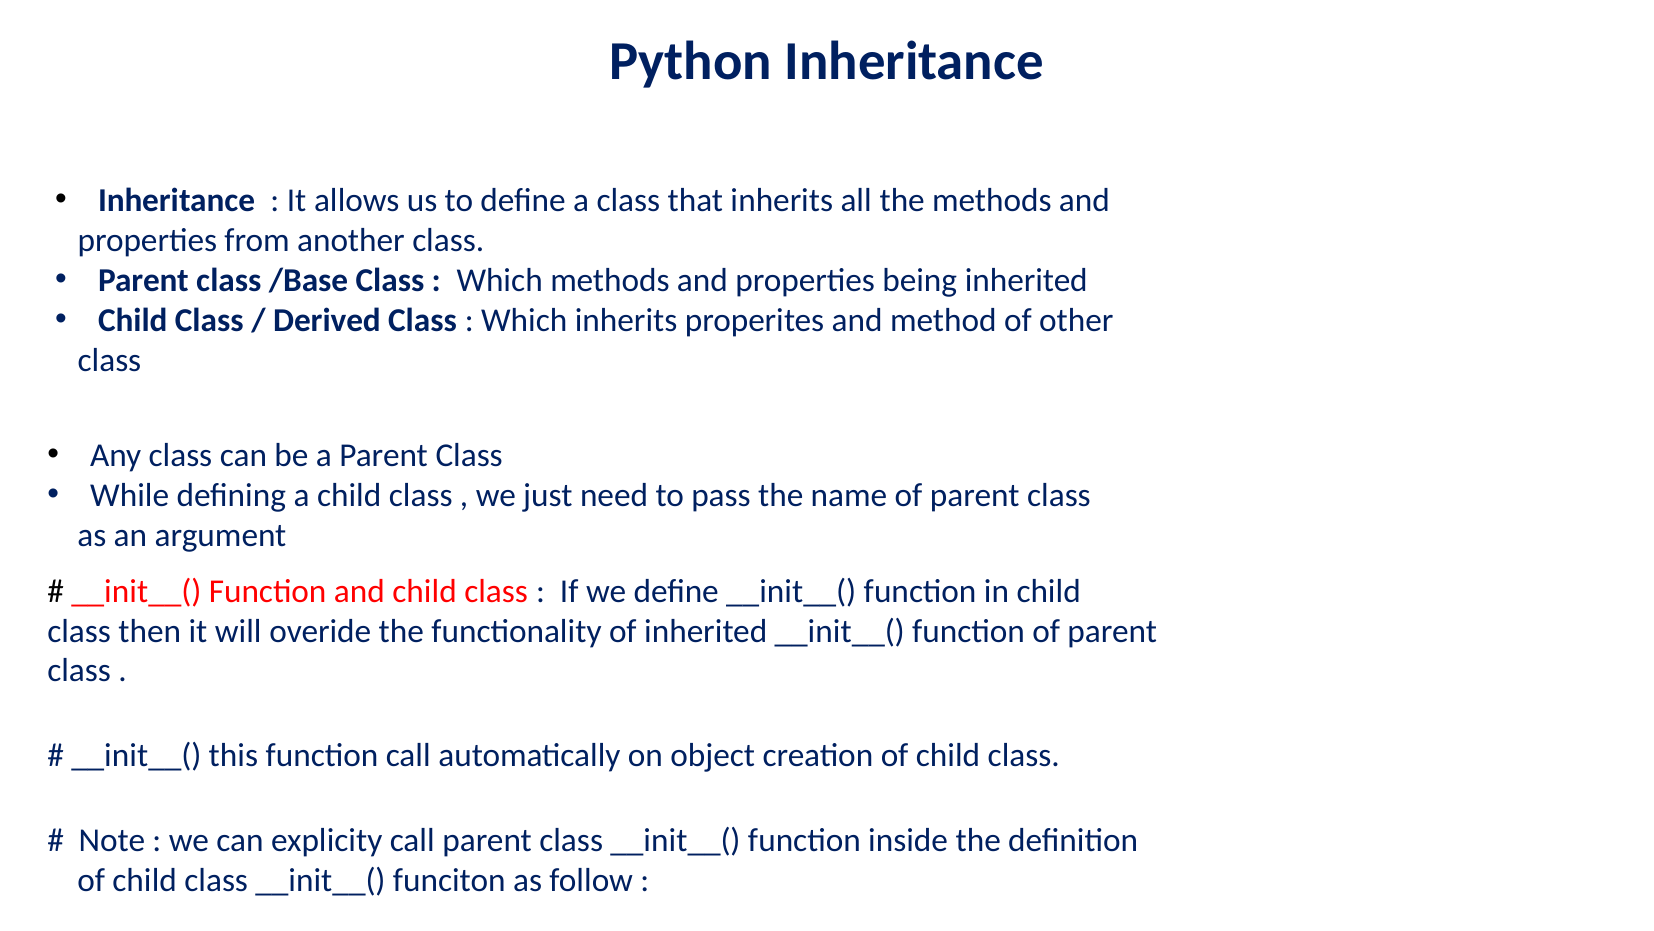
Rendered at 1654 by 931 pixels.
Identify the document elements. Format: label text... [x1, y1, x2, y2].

title Python Inheritance [82, 37, 1571, 170]
text_box # __init__() Function and child class : If we define __init__() function in child class then it will overide the functionality of inherited __init__() function of parent class . # __init__() this function call automatically on object creation of child class. # Note : we can explicity call parent class __init__() function inside the definition of child class __init__() funciton as follow : ParentClassName.__init__() [32, 561, 1606, 931]
text_box Inheritance : It allows us to define a class that inherits all the methods and properties from another class. Parent class /Base Class : Which methods and properties being inherited Child Class / Derived Class : Which inherits properites and method of other class [40, 170, 1628, 386]
text_box Any class can be a Parent Class While defining a child class , we just need to pass the name of parent class as an argument [32, 425, 1595, 561]
